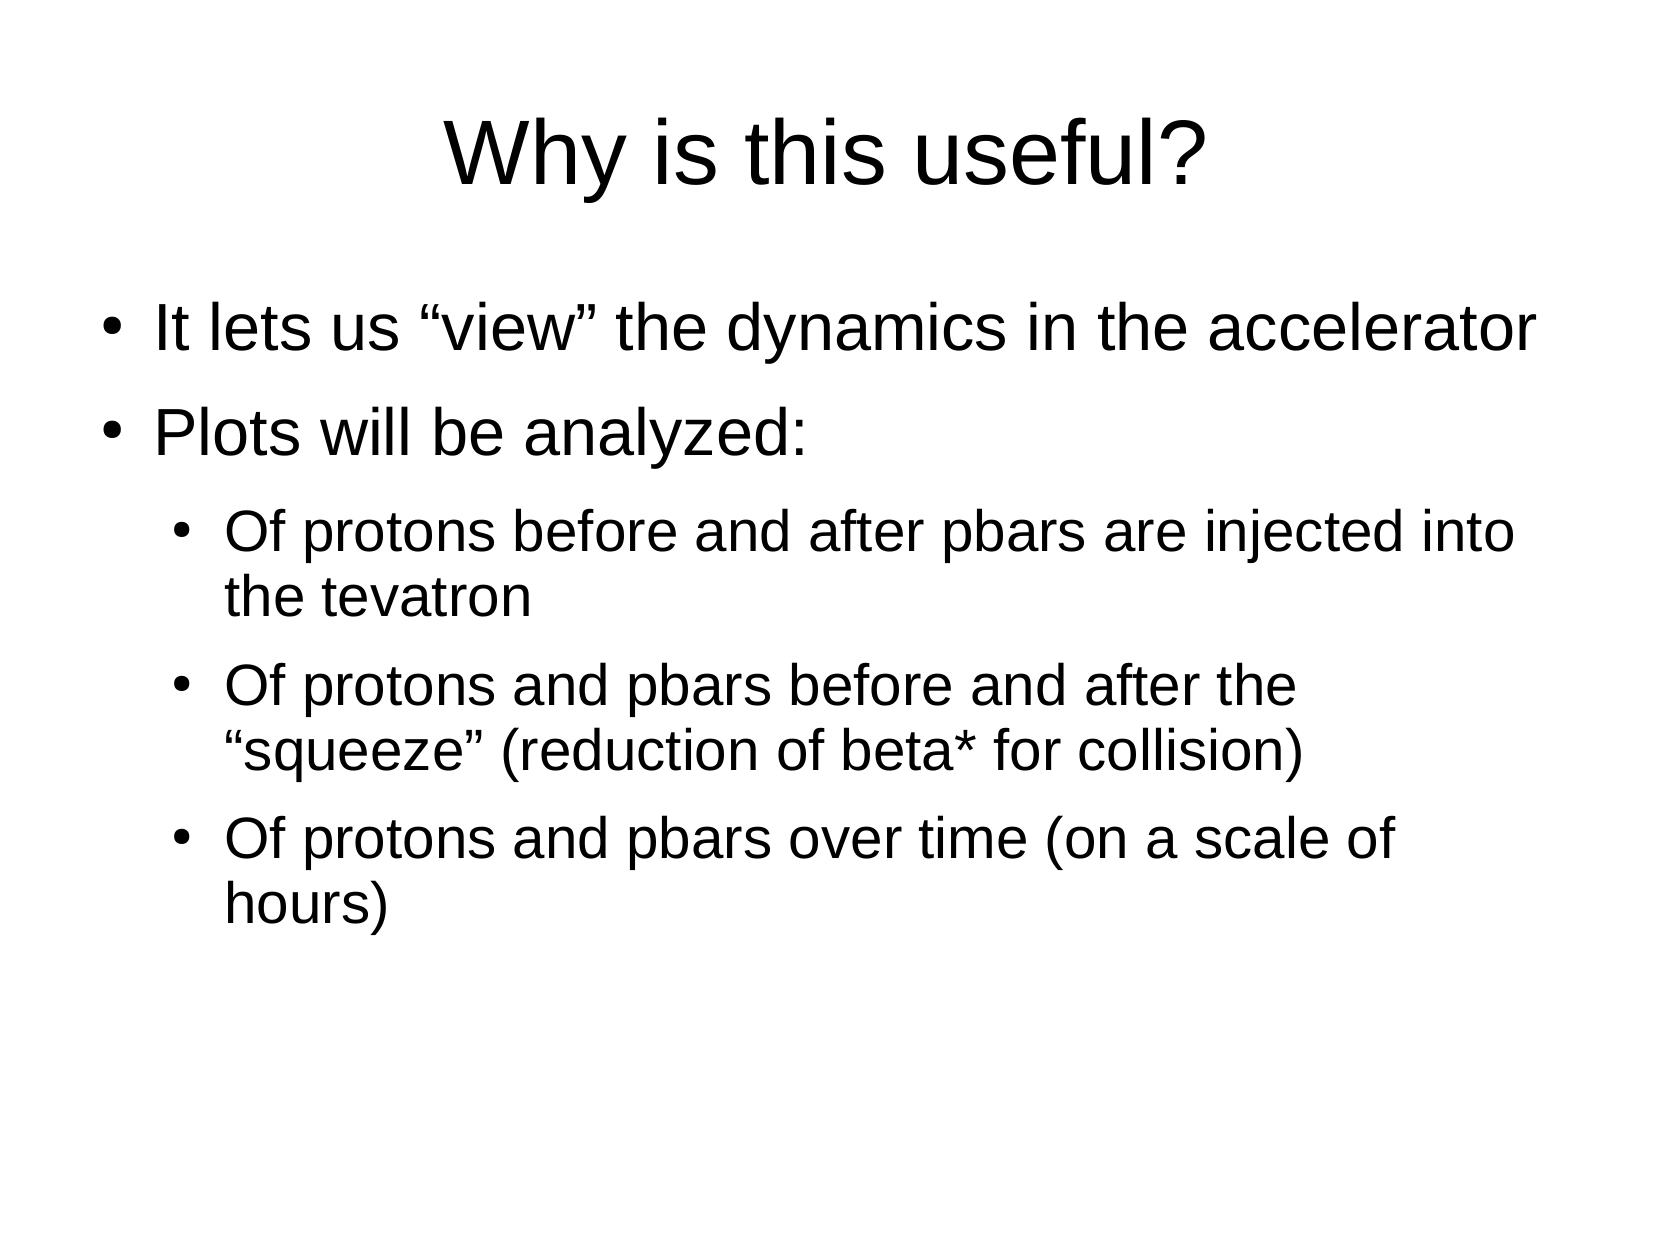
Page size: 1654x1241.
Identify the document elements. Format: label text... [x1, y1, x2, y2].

list It lets us “view” the dynamics in the accelerator Plots will be analyzed: Of protons before and after pbars are injected into the tevatron Of protons and pbars before and after the “squeeze” (reduction of beta* for collision) Of protons and pbars over time (on a scale of hours) [82, 290, 1571, 1109]
title Why is this useful? [82, 49, 1571, 257]
